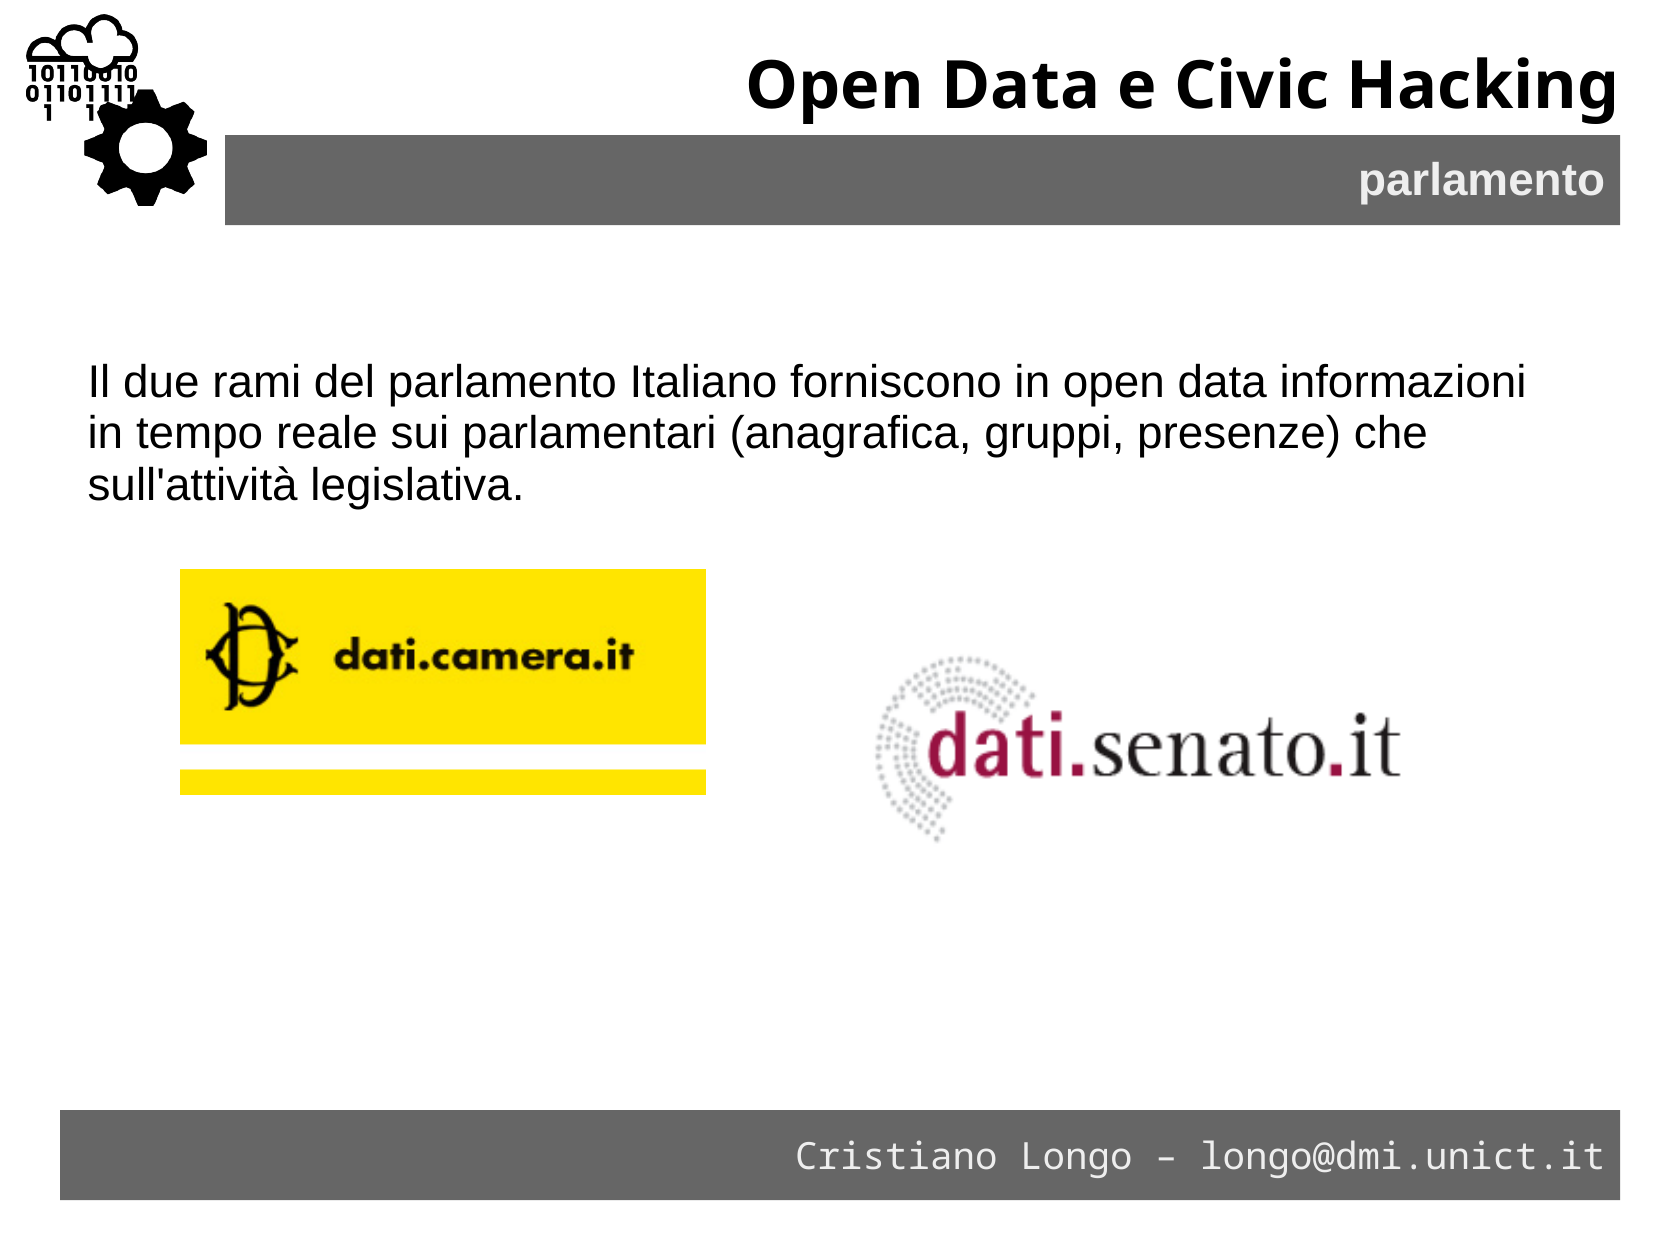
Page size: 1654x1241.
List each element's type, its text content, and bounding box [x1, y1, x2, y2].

picture [180, 569, 706, 796]
picture [868, 644, 1411, 856]
picture [26, 14, 207, 206]
text_box Il due rami del parlamento Italiano forniscono in open data informazioni in tempo reale sui parlamentari (anagrafica, gruppi, presenze) che sull'attività legislativa. [72, 348, 1558, 620]
text_box parlamento [225, 135, 1621, 226]
text_box Open Data e Civic Hacking [285, 30, 1636, 129]
text_box Cristiano Longo – longo@dmi.unict.it [60, 1110, 1621, 1201]
